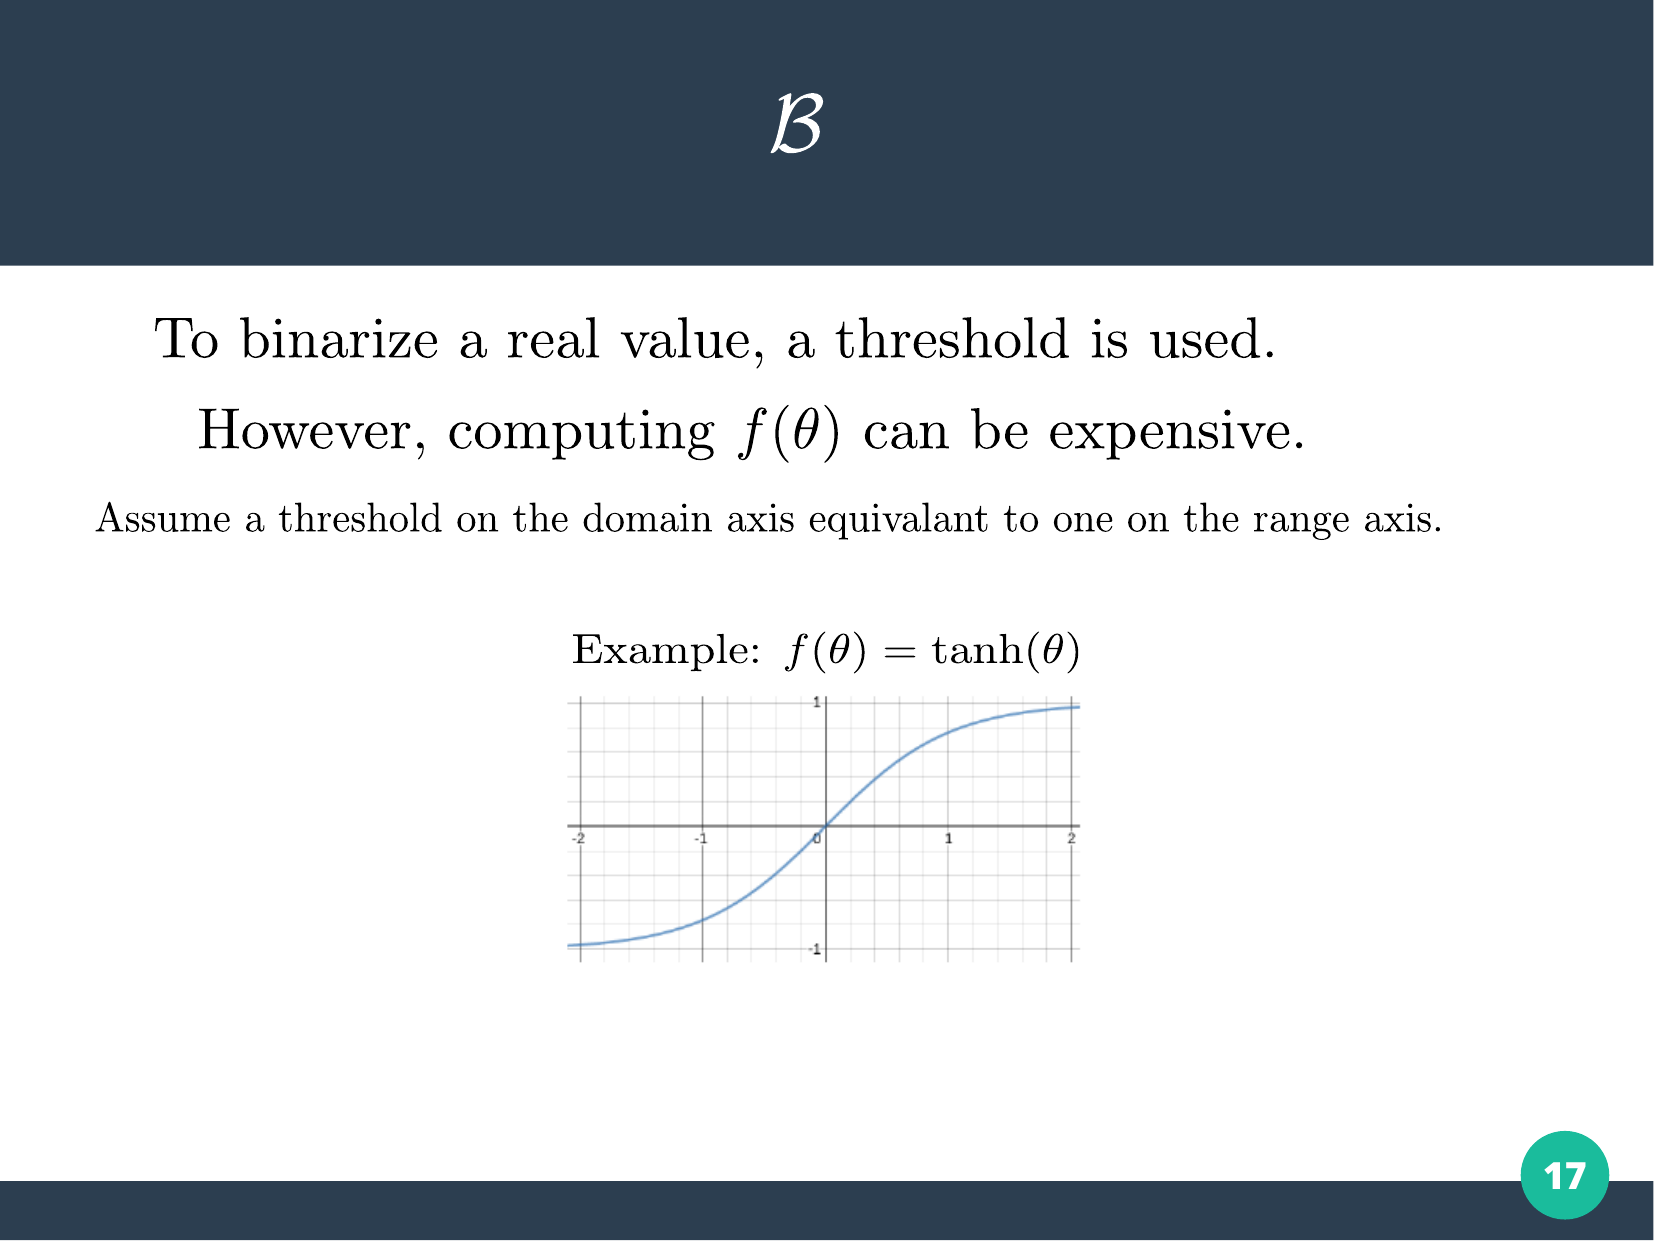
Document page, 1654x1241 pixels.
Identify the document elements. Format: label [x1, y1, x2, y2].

picture [570, 630, 1081, 676]
picture [552, 684, 1110, 976]
picture [765, 90, 827, 157]
picture [195, 402, 1305, 466]
picture [150, 315, 1276, 371]
picture [94, 501, 1441, 541]
